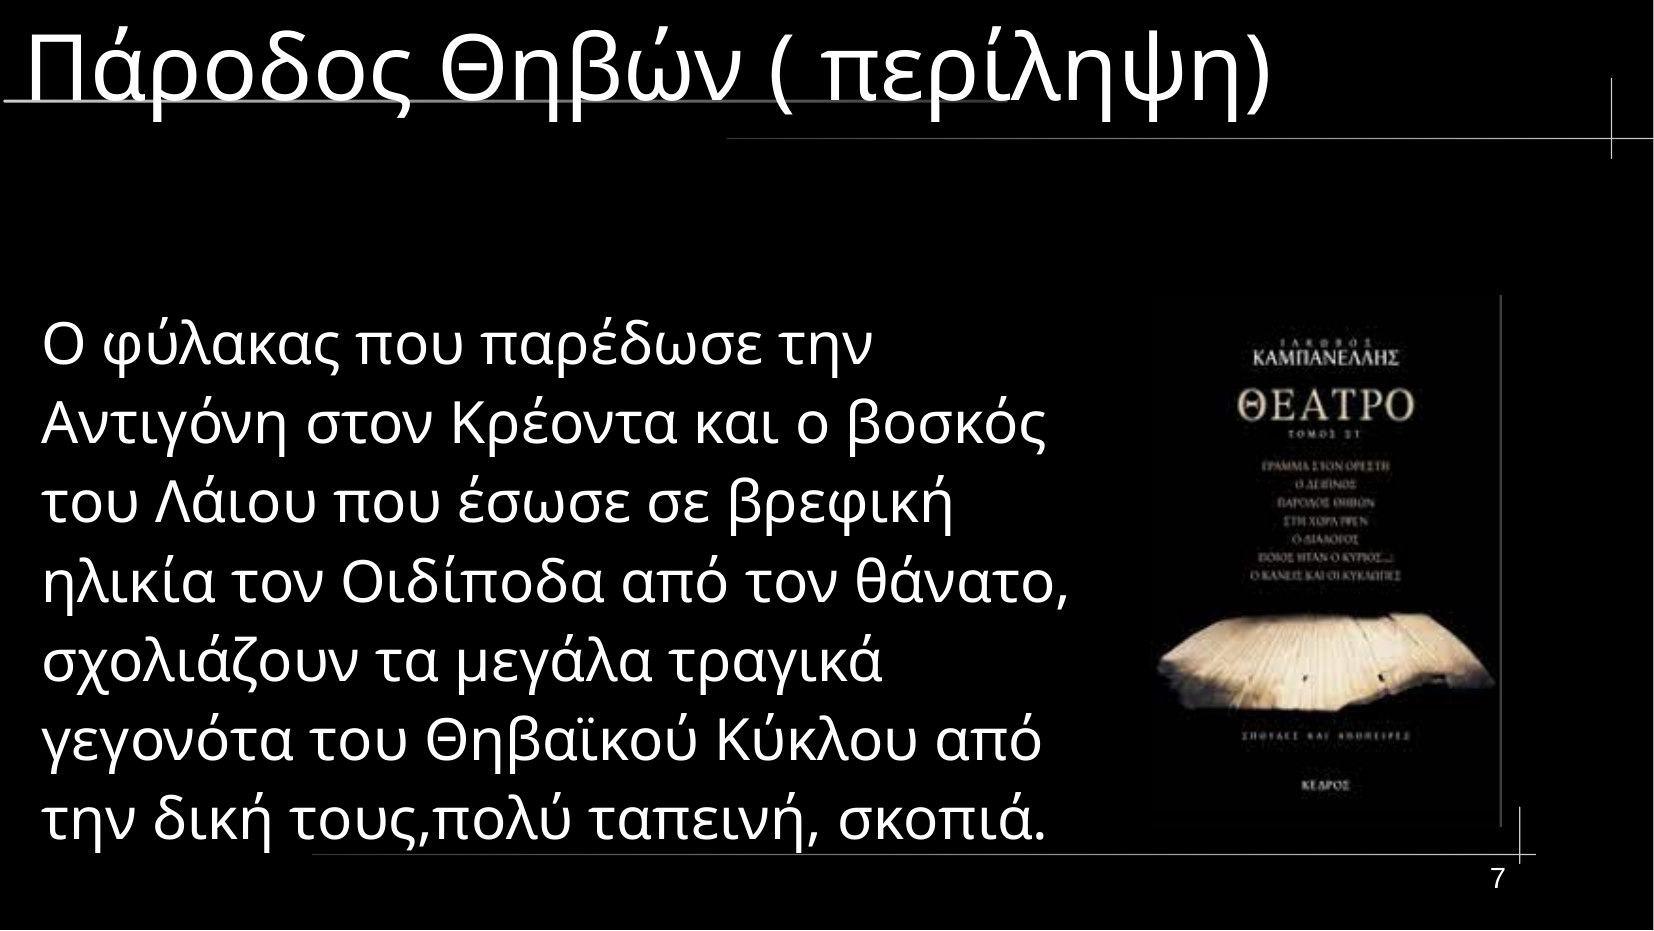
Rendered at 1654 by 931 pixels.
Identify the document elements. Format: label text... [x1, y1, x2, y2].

title Πάροδος Θηβών ( περίληψη) [23, 8, 1589, 122]
picture [1151, 295, 1502, 827]
list Ο φύλακας που παρέδωσε την Αντιγόνη στον Κρέοντα και ο βοσκός του Λάιου που έσωσε σε βρεφική ηλικία τον Οιδίποδα από τον θάνατο, σχολιάζουν τα μεγάλα τραγικά γεγονότα του Θηβαϊκού Κύκλου από την δική τους,πολύ ταπεινή, σκοπιά. [0, 302, 1093, 931]
